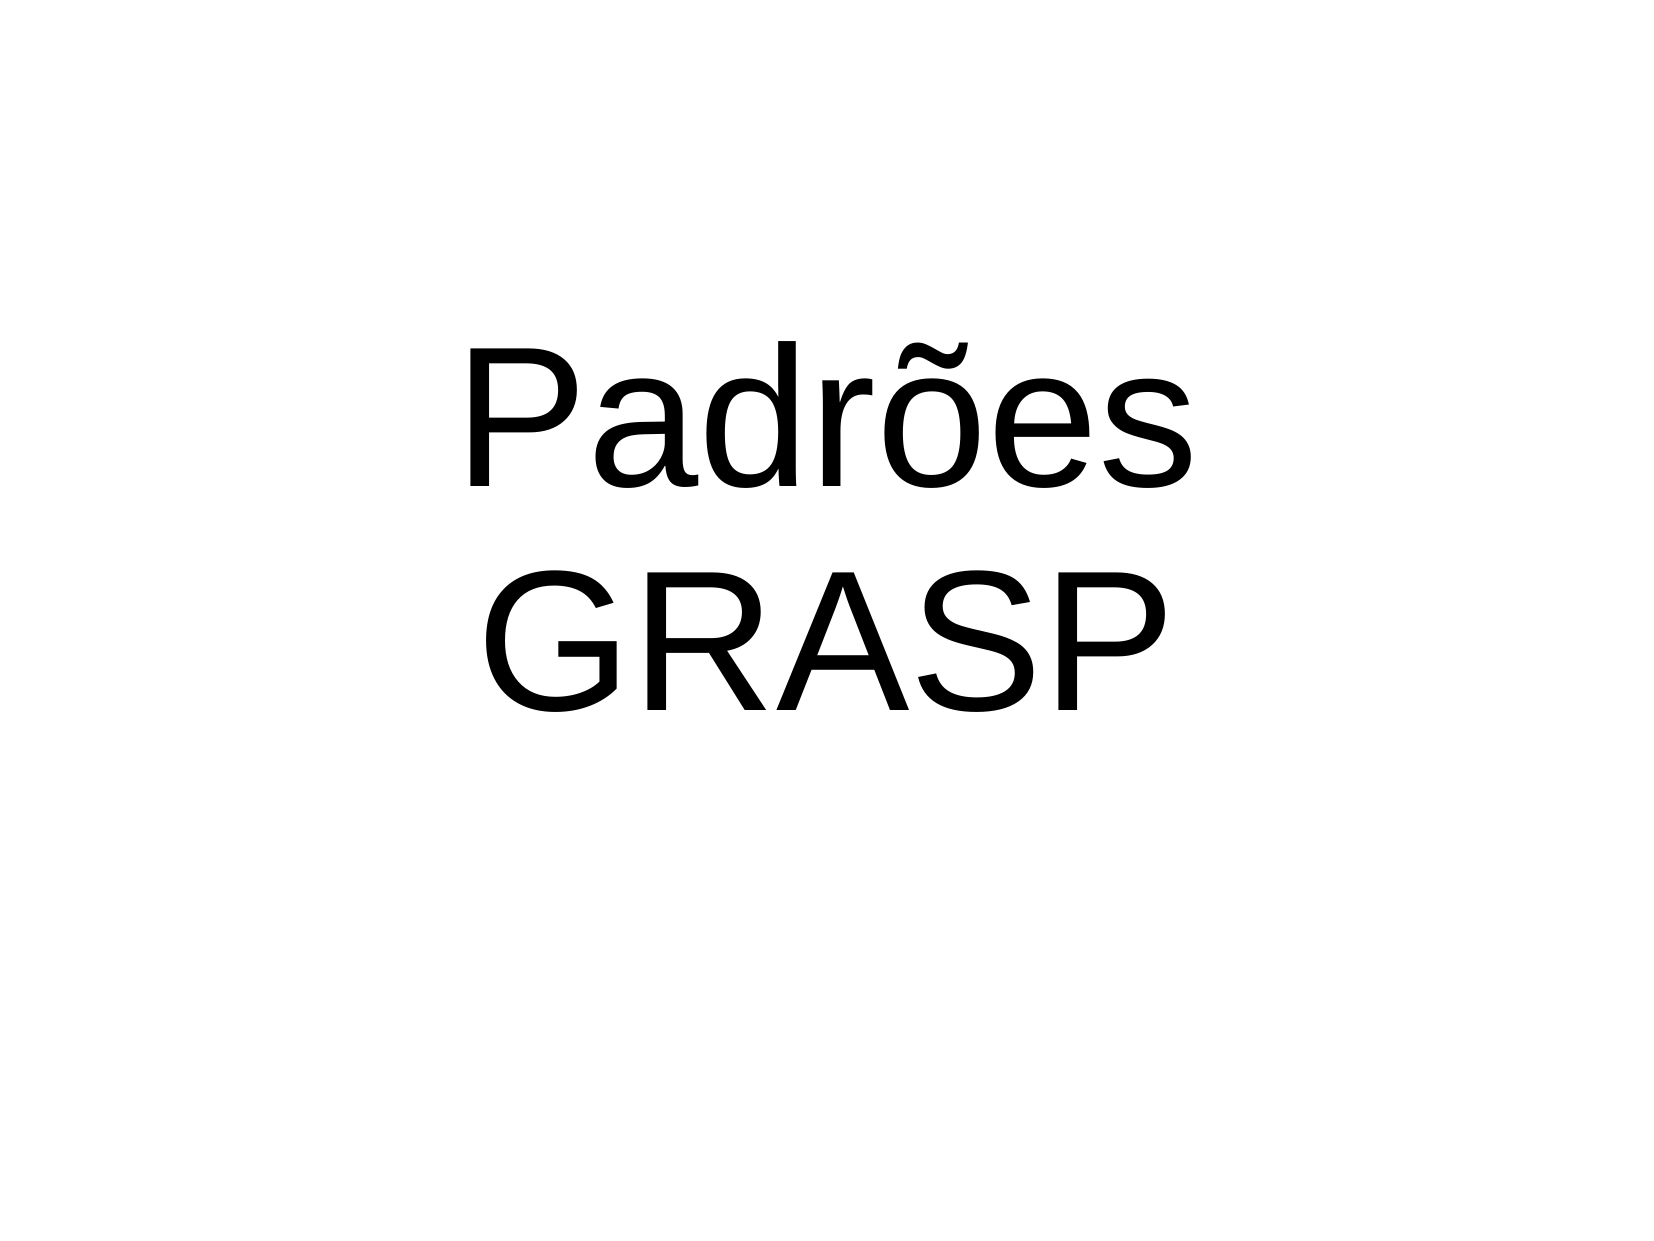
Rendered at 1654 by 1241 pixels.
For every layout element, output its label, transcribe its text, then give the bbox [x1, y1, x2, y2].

subtitle Padrões GRASP [82, 49, 1571, 1010]
